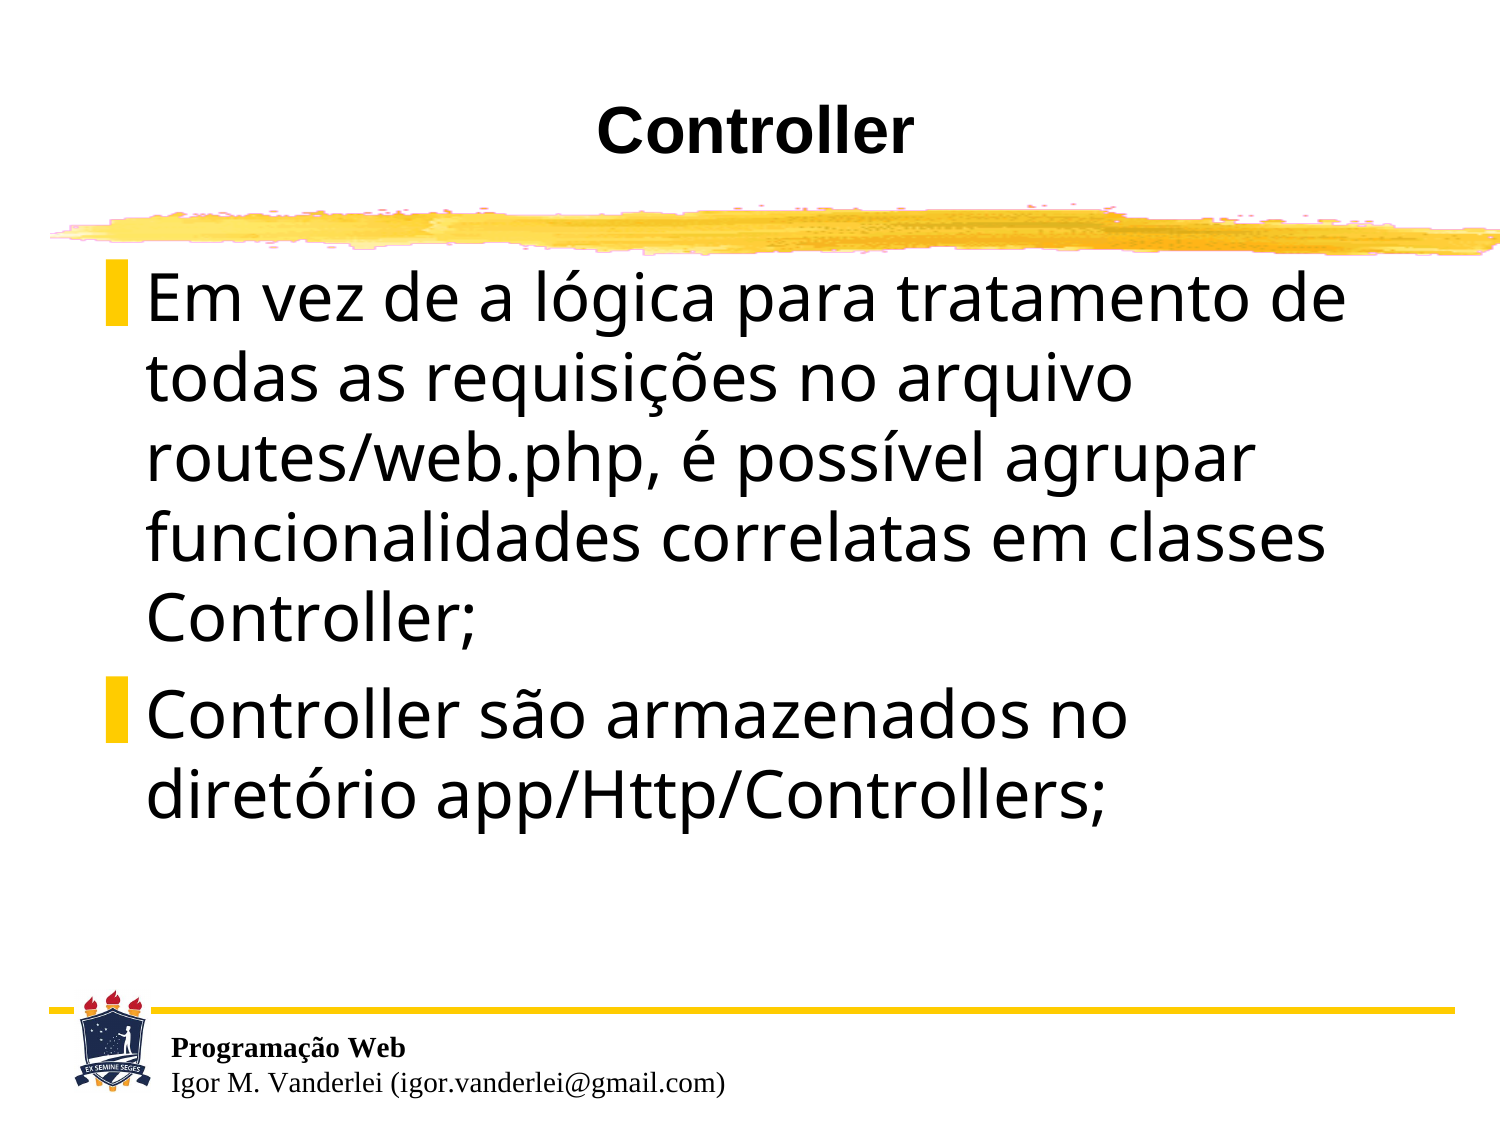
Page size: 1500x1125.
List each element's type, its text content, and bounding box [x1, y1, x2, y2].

title Controller [24, 54, 1488, 175]
picture [50, 198, 1500, 267]
list Em vez de a lógica para tratamento de todas as requisições no arquivo routes/web.php, é possível agrupar funcionalidades correlatas em classes Controller; Controller são armazenados no diretório app/Http/Controllers; [74, 246, 1417, 990]
picture [74, 990, 151, 1093]
